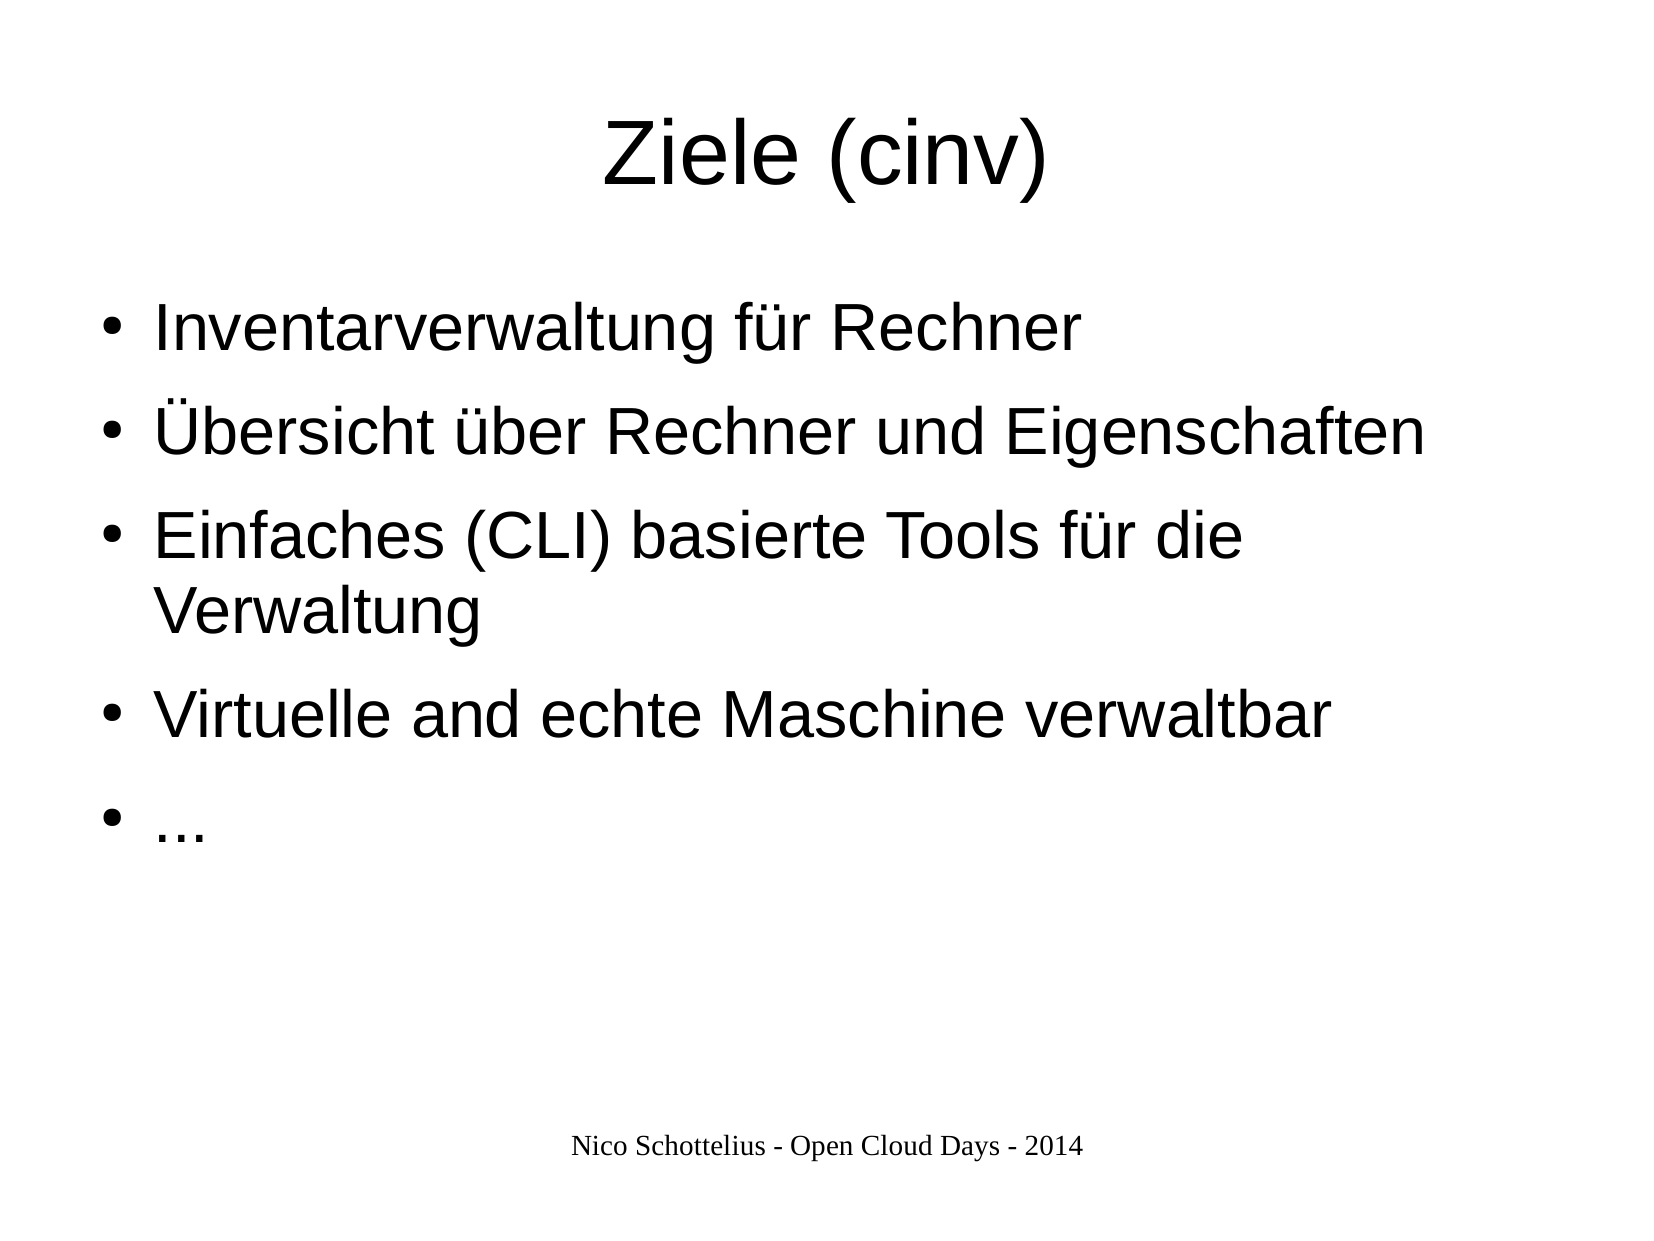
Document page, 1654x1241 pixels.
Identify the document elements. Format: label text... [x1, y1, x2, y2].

title Ziele (cinv) [82, 49, 1571, 257]
list Inventarverwaltung für Rechner Übersicht über Rechner und Eigenschaften Einfaches (CLI) basierte Tools für die Verwaltung Virtuelle and echte Maschine verwaltbar ... [82, 290, 1538, 1010]
